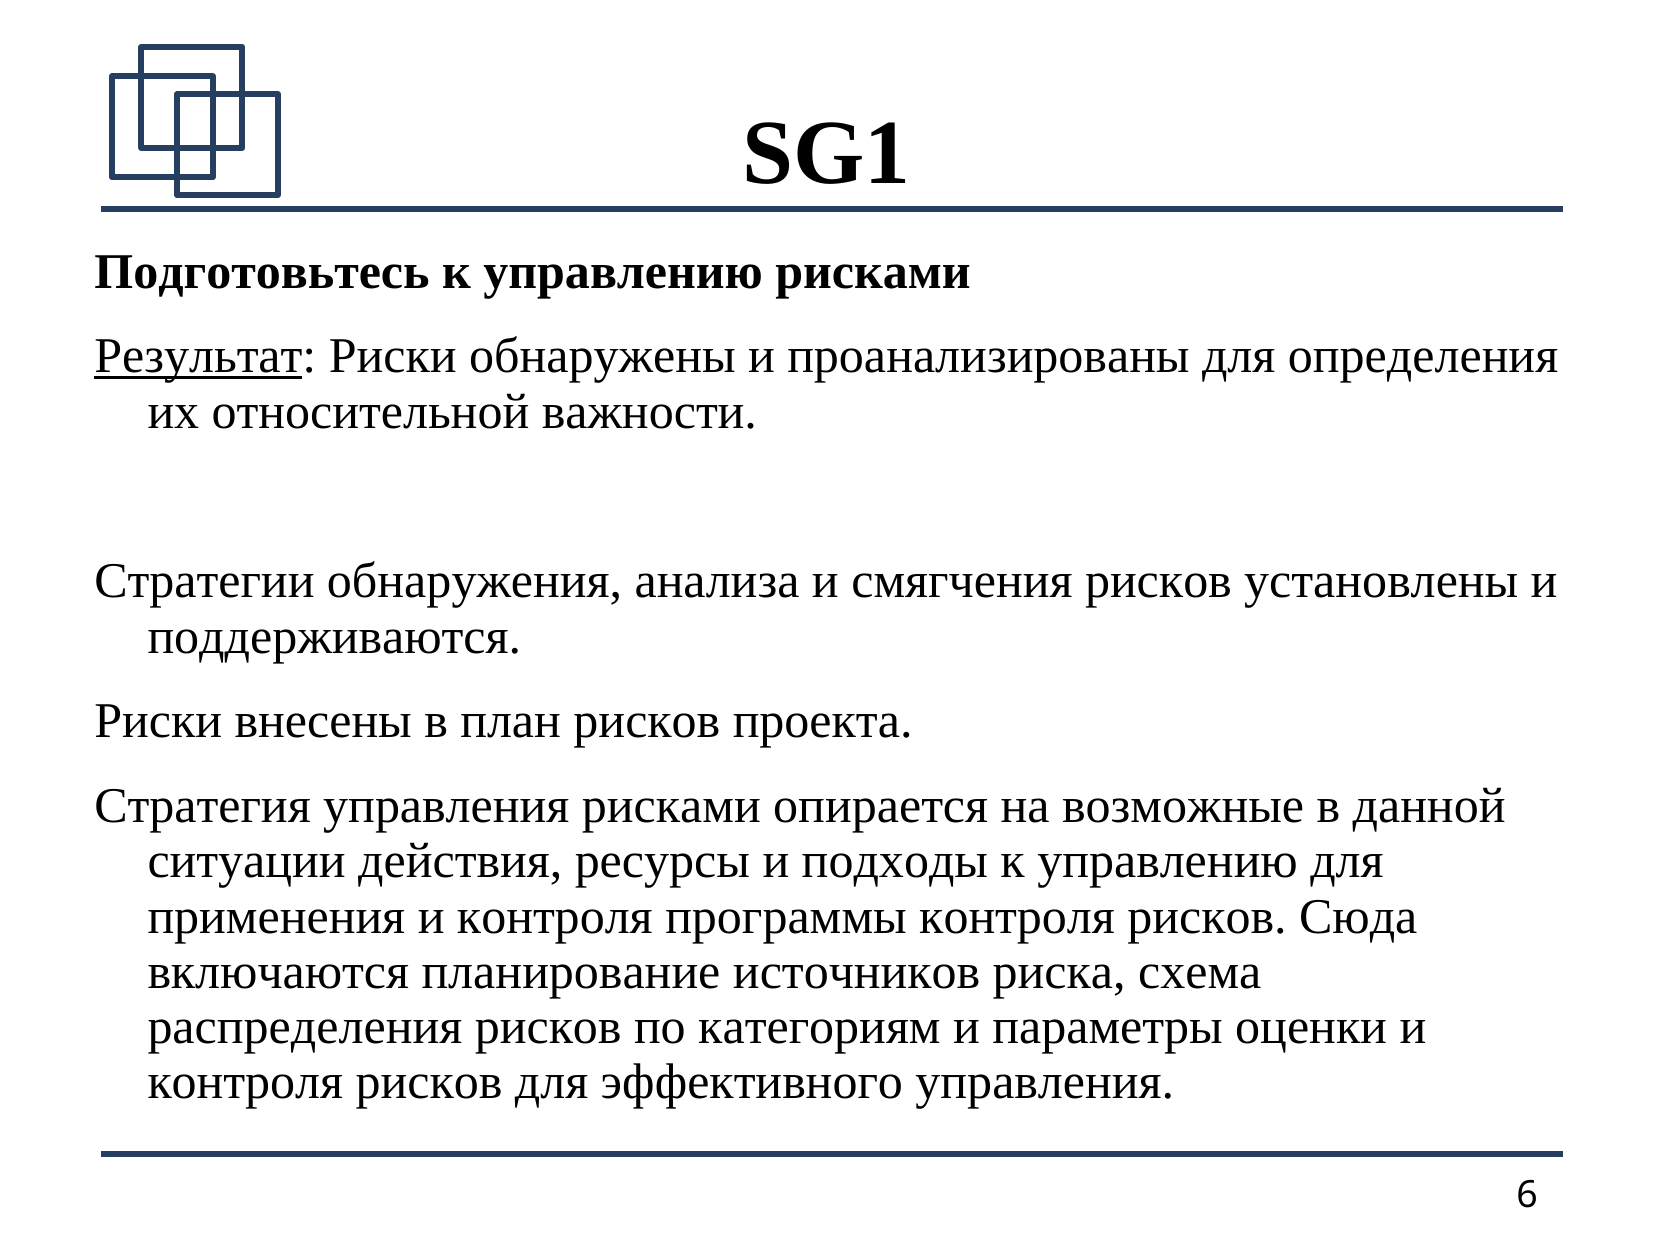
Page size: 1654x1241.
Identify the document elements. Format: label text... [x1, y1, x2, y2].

title SG1 [82, 49, 1571, 257]
list Подготовьтесь к управлению рисками Результат: Риски обнаружены и проанализированы для определения их относительной важности. Стратегии обнаружения, анализа и смягчения рисков установлены и поддерживаются. Риски внесены в план рисков проекта. Стратегия управления рисками опирается на возможные в данной ситуации действия, ресурсы и подходы к управлению для применения и контроля программы контроля рисков. Сюда включаются планирование источников риска, схема распределения рисков по категориям и параметры оценки и контроля рисков для эффективного управления. [76, 243, 1565, 1124]
